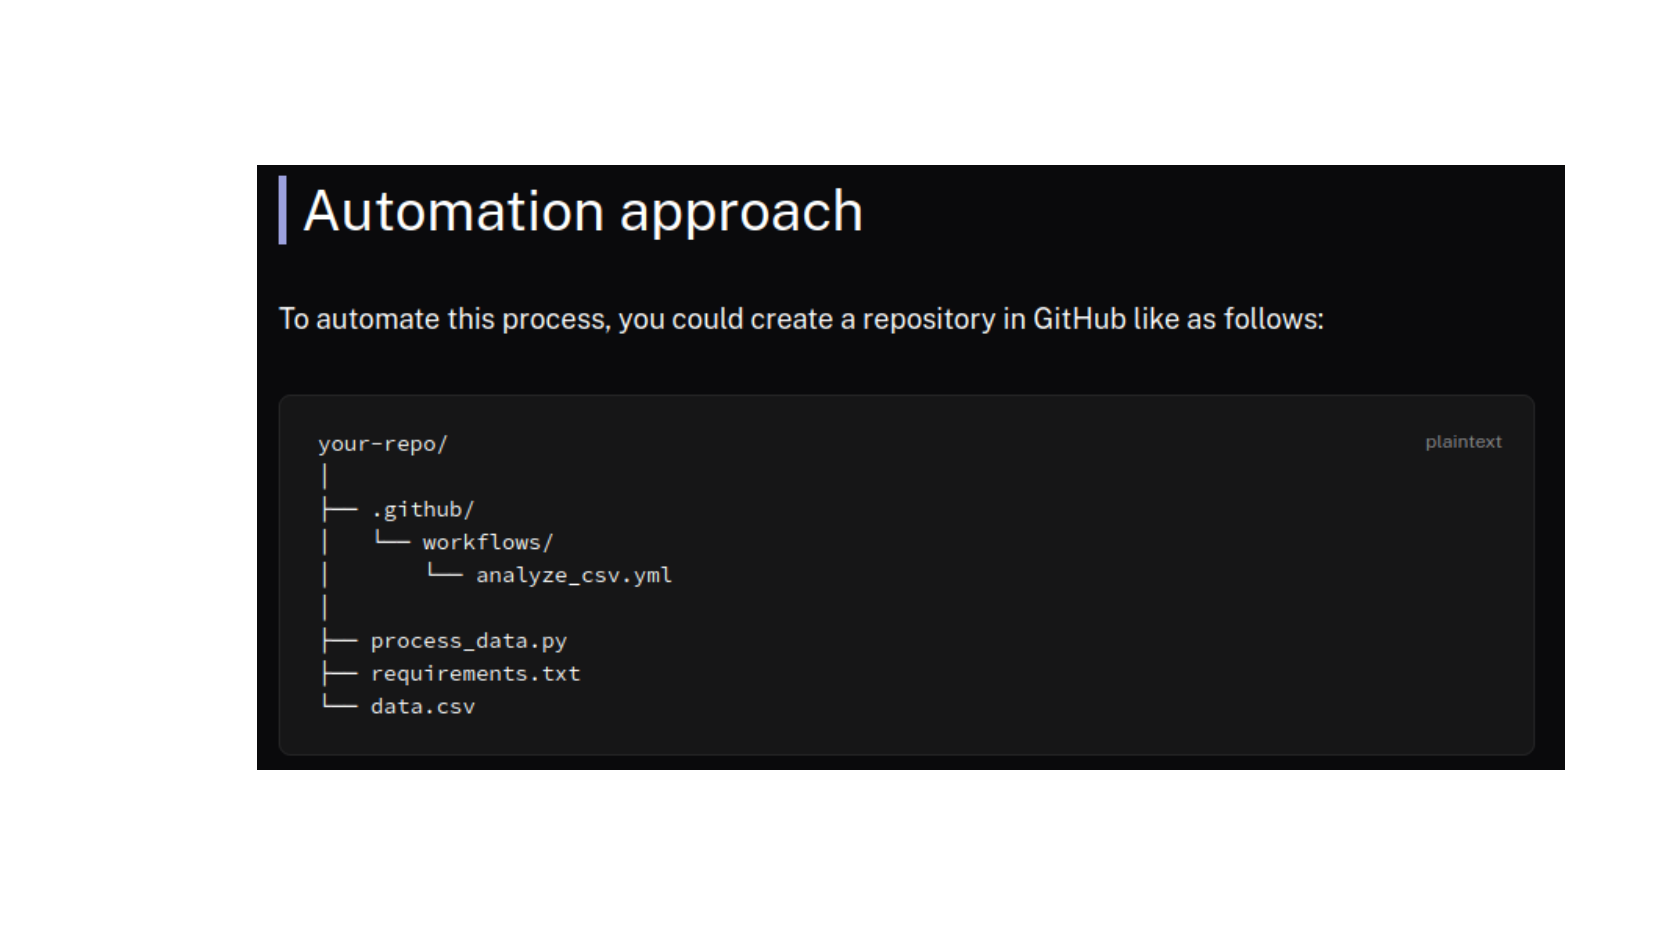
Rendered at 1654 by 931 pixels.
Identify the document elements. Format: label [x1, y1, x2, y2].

picture [257, 165, 1565, 770]
